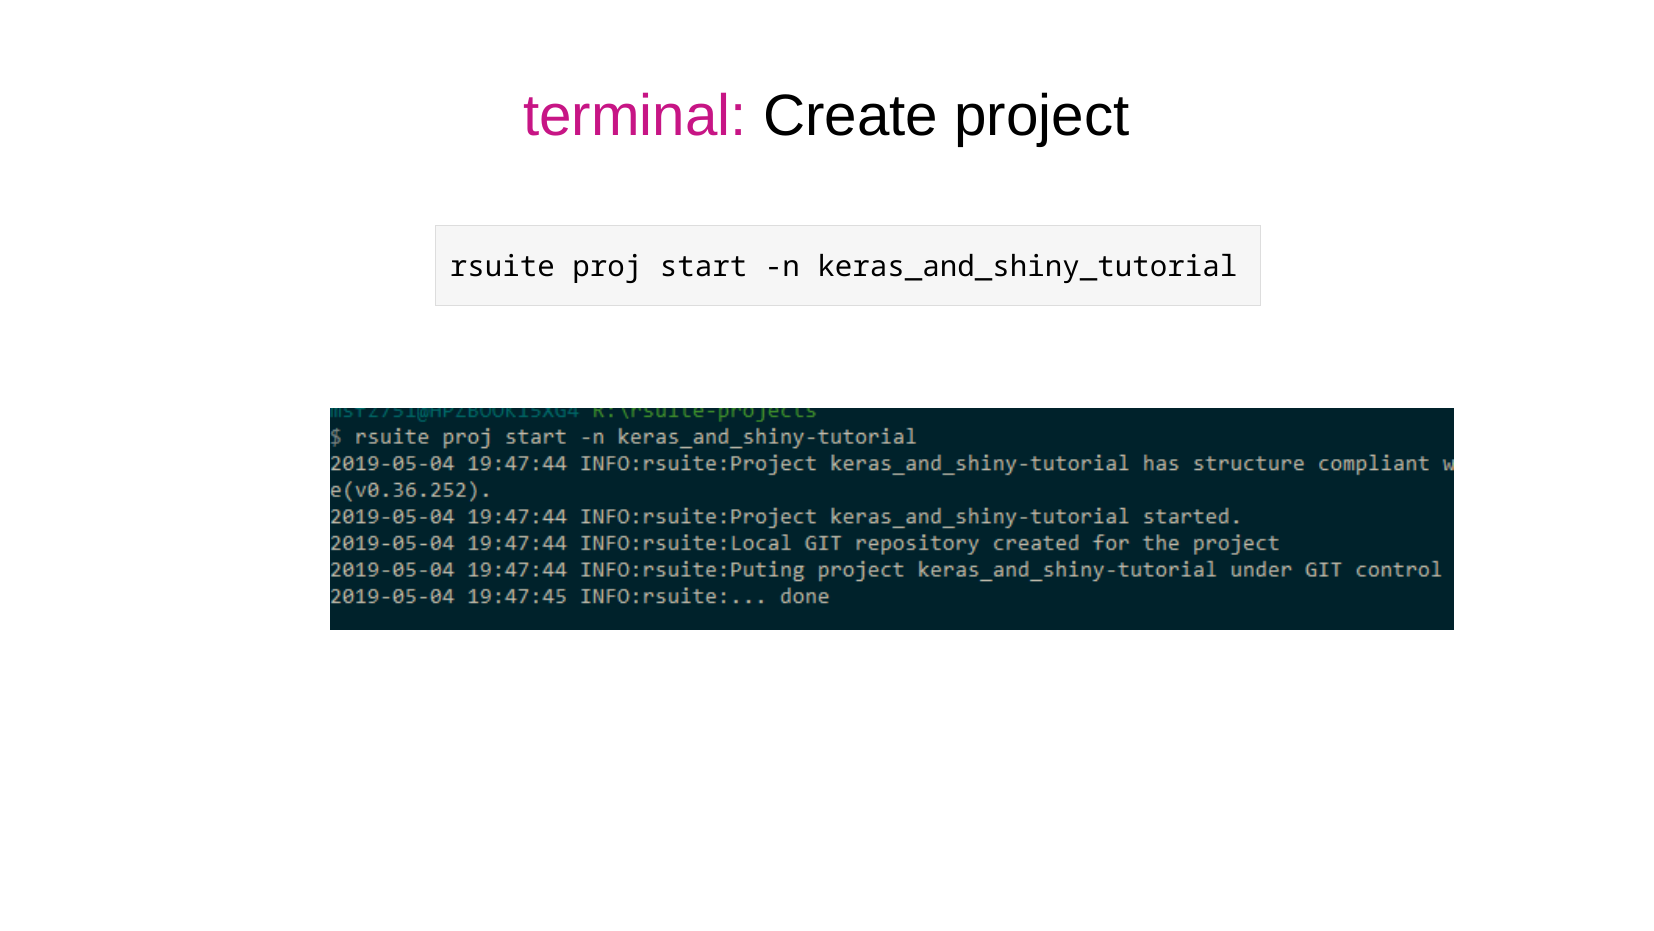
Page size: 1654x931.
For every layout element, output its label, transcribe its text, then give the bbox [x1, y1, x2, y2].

title terminal: Create project [82, 37, 1571, 193]
text_box rsuite proj start -n keras_and_shiny_tutorial [435, 225, 1261, 306]
picture [330, 408, 1454, 631]
